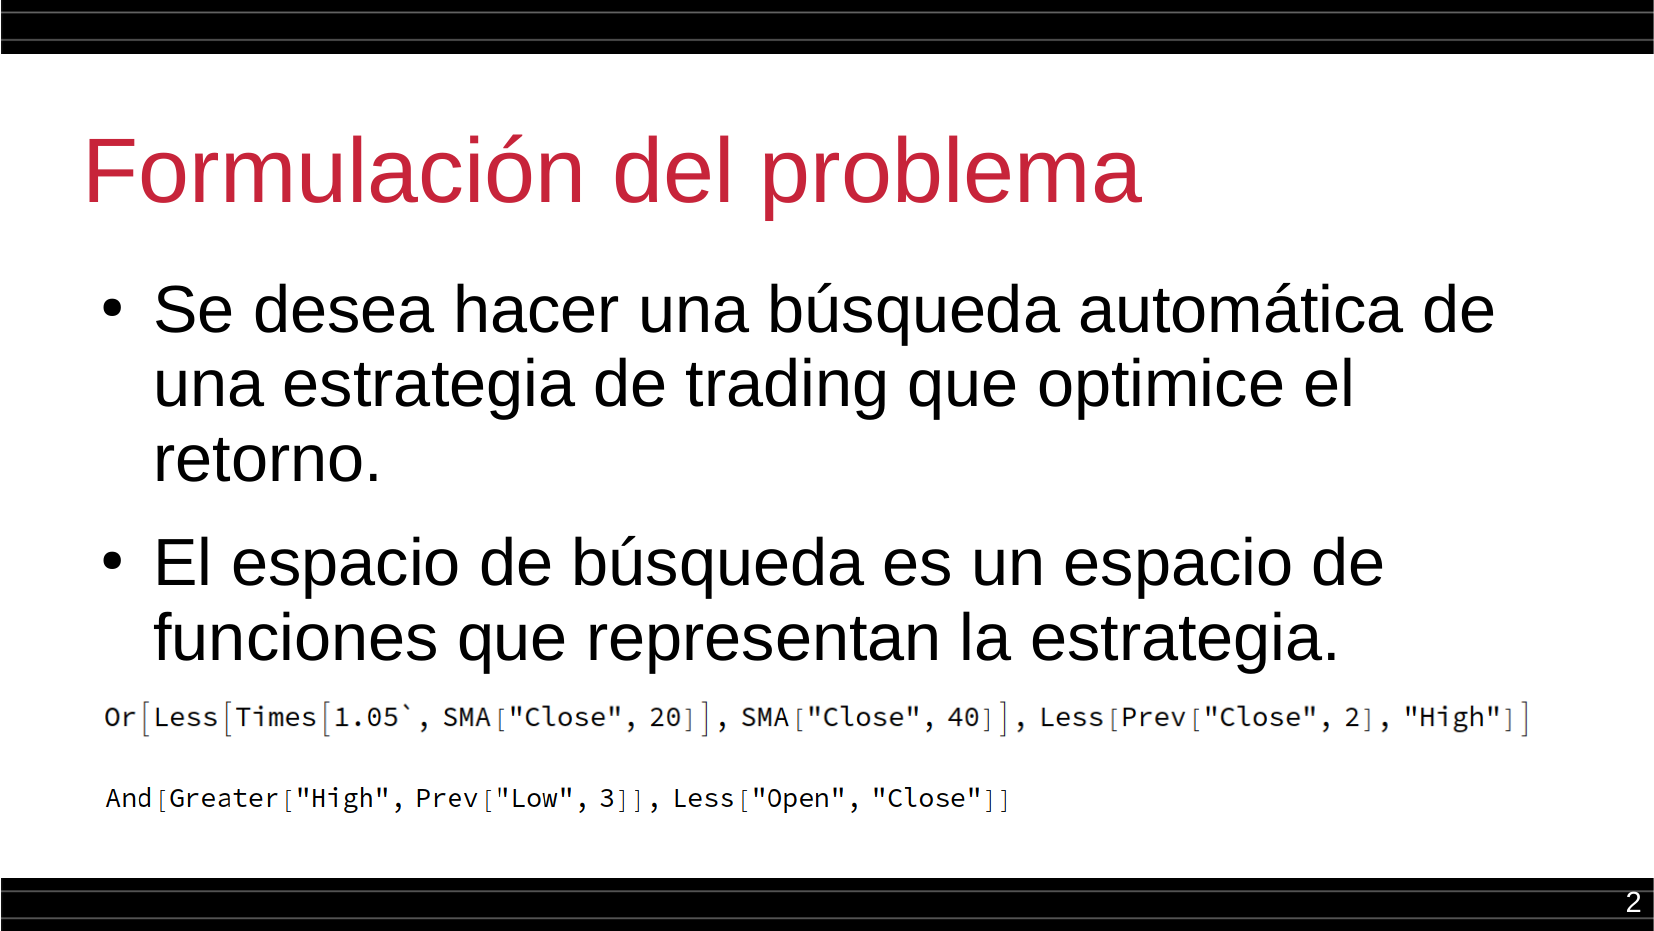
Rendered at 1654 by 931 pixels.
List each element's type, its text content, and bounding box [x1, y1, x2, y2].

list Se desea hacer una búsqueda automática de una estrategia de trading que optimice el retorno. El espacio de búsqueda es un espacio de funciones que representan la estrategia. [82, 271, 1571, 851]
picture [1, 878, 1654, 931]
picture [1, 0, 1654, 54]
picture [94, 679, 1548, 840]
title Formulación del problema [82, 92, 1571, 249]
